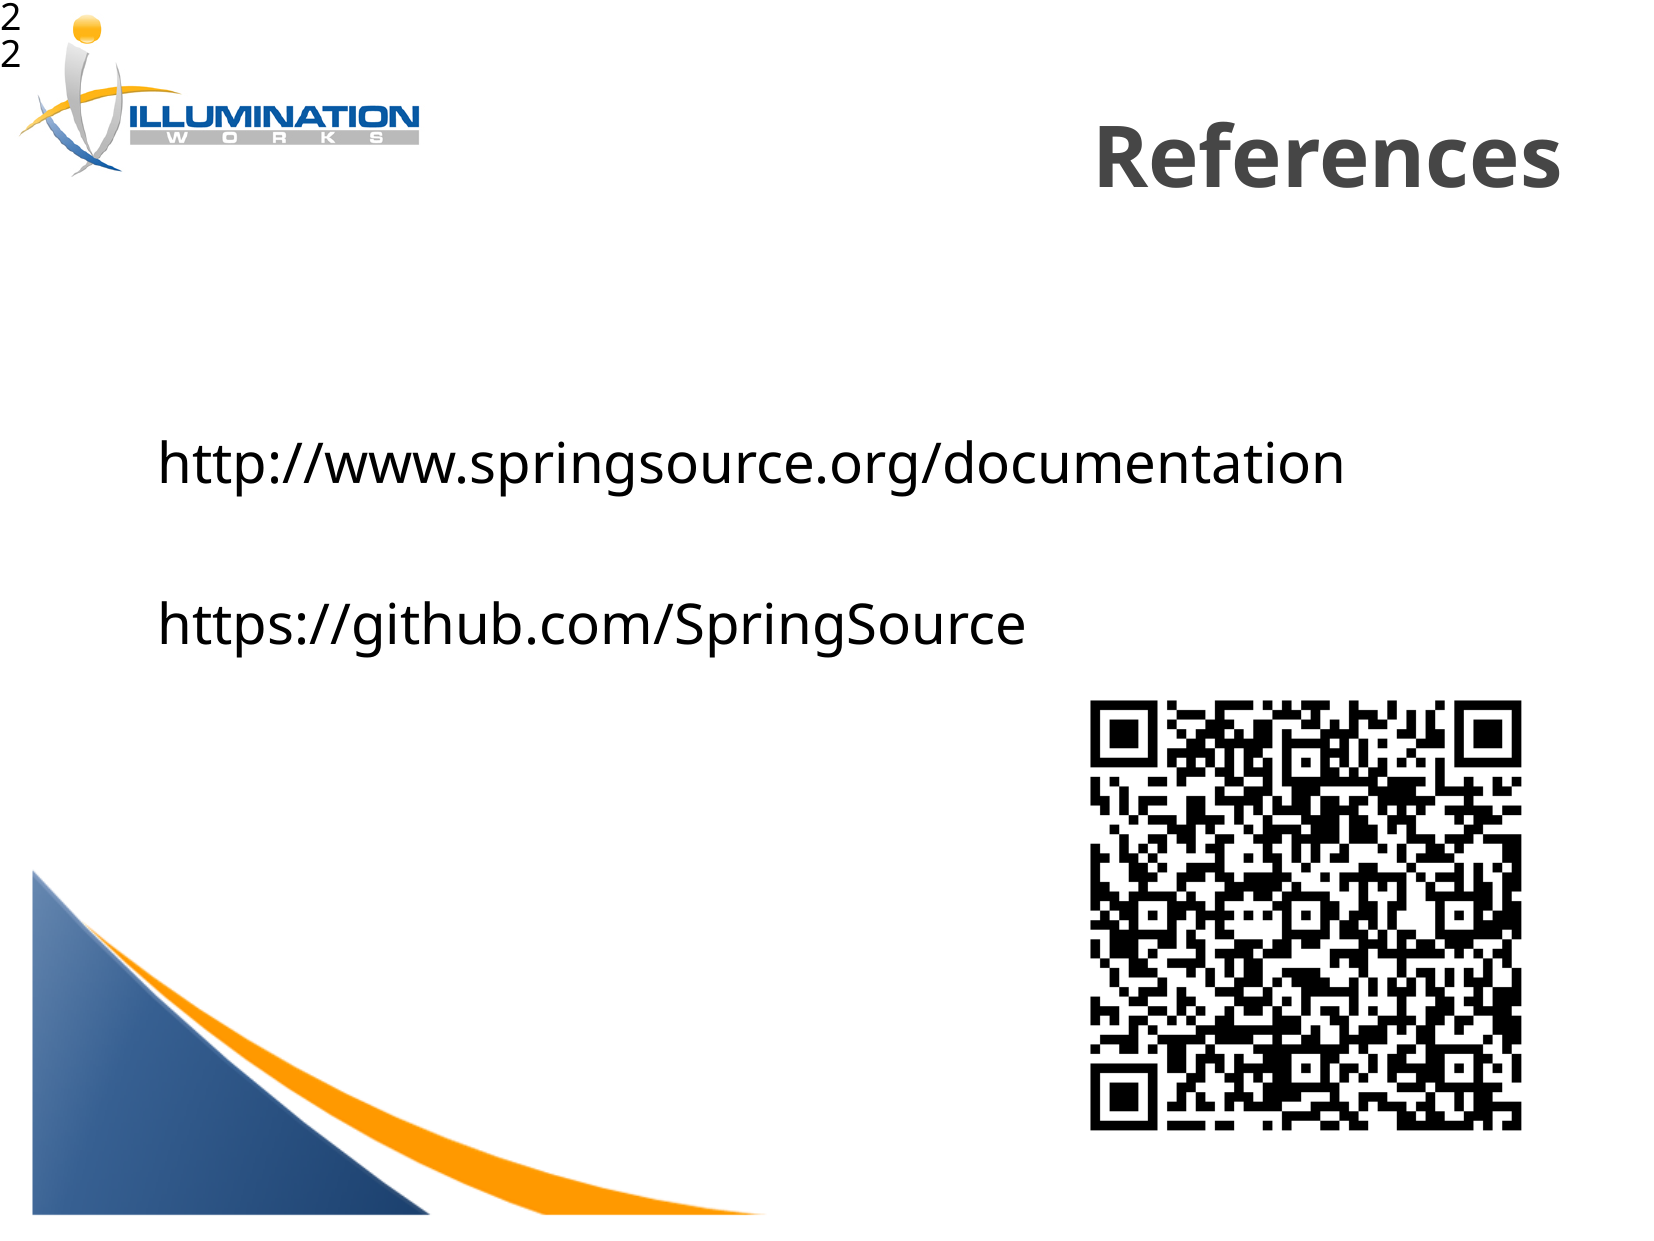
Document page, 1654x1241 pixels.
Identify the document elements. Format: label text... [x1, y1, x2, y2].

picture [0, 0, 435, 193]
list http://www.springsource.org/documentation https://github.com/SpringSource [82, 267, 1571, 1087]
title References [90, 49, 1579, 257]
picture [21, 839, 767, 1221]
picture [1081, 691, 1531, 1141]
